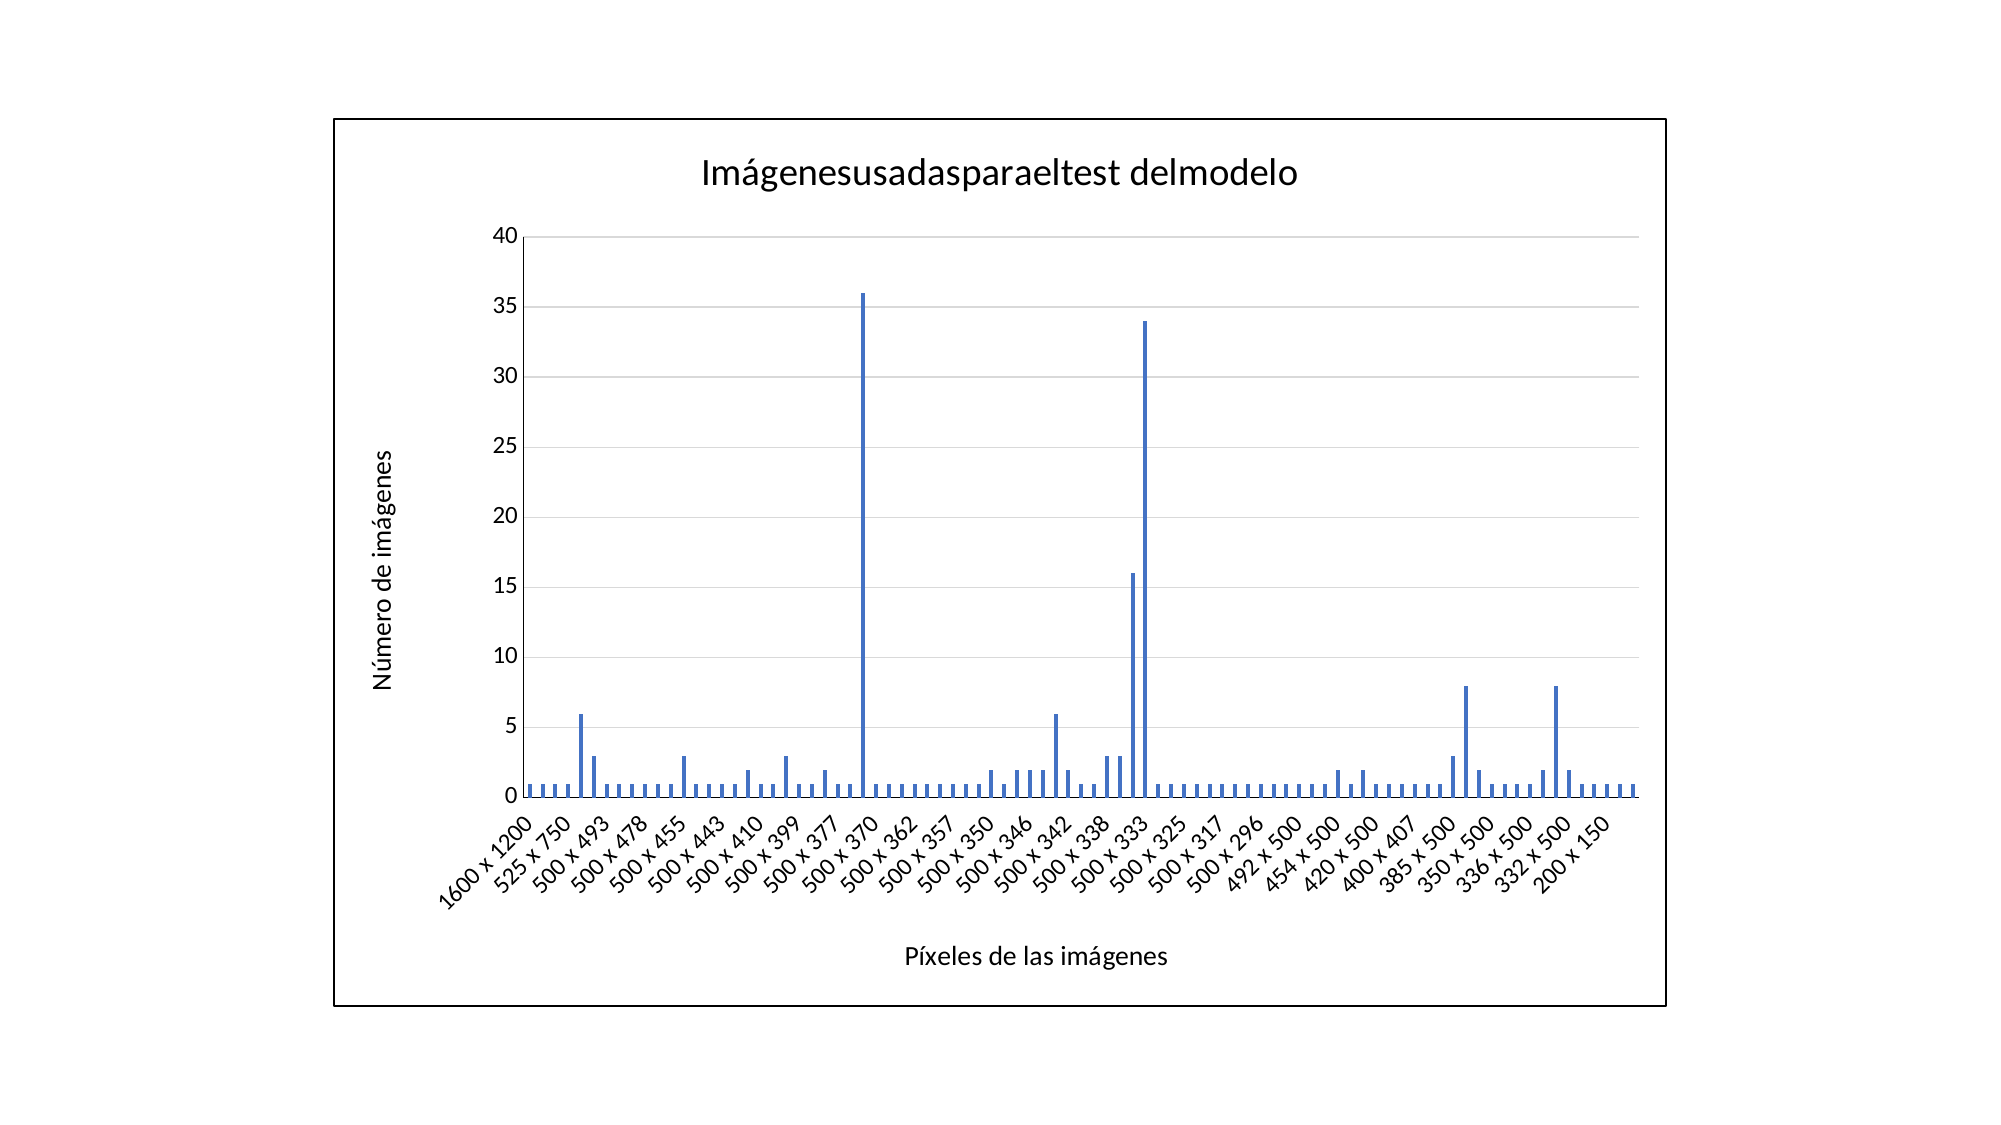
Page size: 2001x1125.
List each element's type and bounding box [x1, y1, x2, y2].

chart [333, 118, 1667, 1007]
